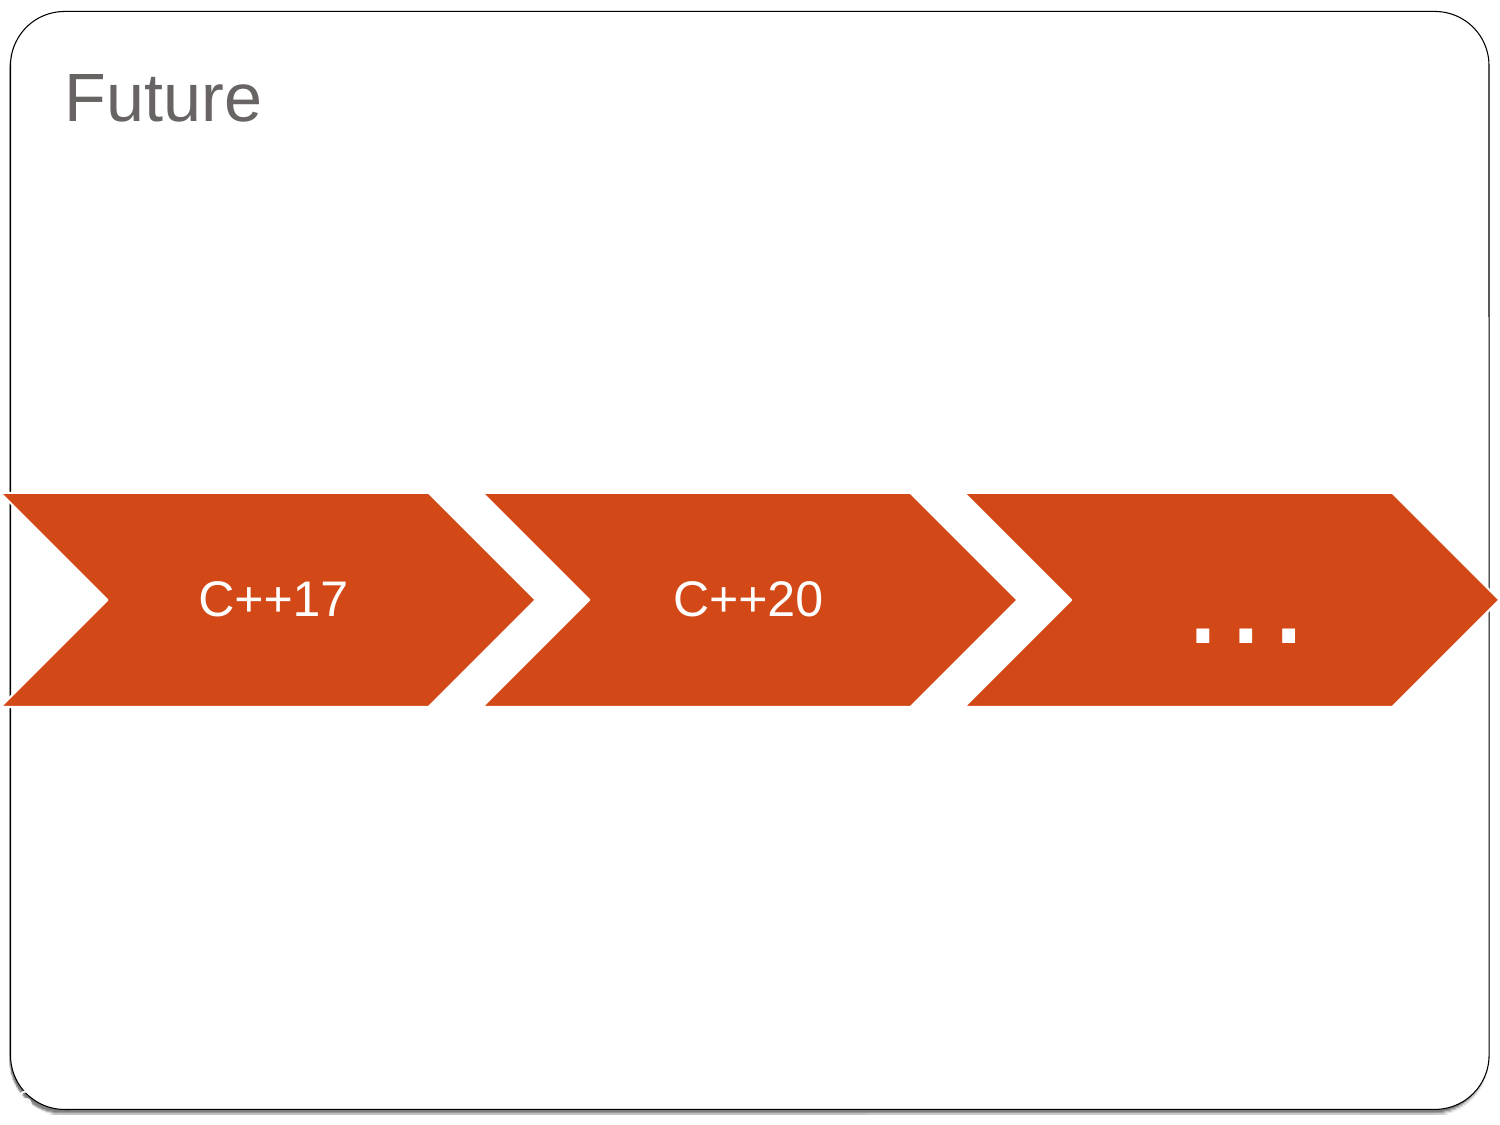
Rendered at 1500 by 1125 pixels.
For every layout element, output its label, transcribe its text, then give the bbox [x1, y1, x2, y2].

text_box C++20 [482, 492, 1018, 708]
slide_number <number> [0, 1074, 50, 1125]
title Future [50, 45, 1450, 150]
text_box … [964, 492, 1500, 708]
text_box C++17 [0, 492, 536, 708]
